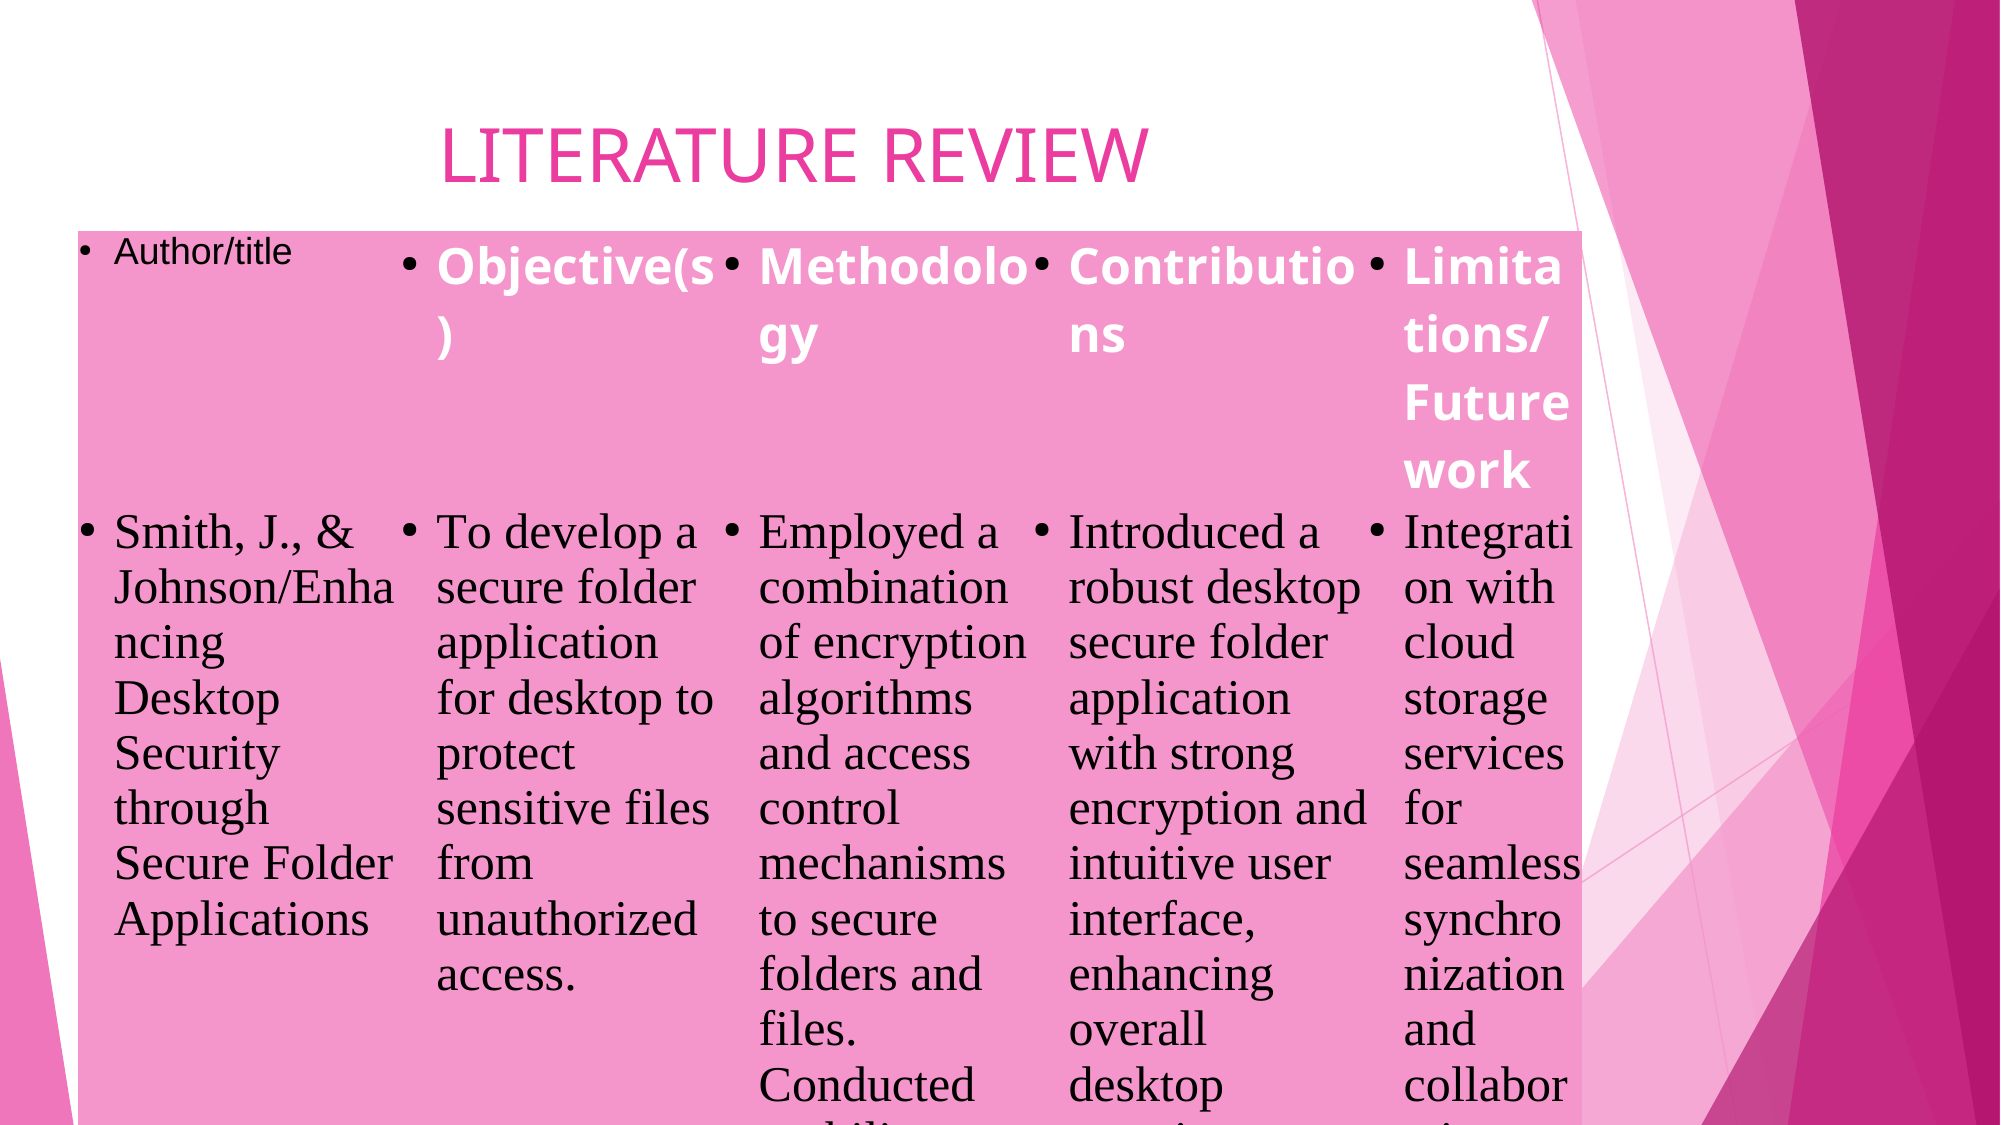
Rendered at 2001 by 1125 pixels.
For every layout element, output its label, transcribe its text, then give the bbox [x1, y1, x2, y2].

table_cell Introduced a robust desktop secure folder application with strong encryption and intuitive user interface, enhancing overall desktop security [1033, 504, 1368, 1125]
table_header Objective(s) [401, 231, 723, 504]
table_header Methodology [723, 231, 1033, 504]
table_cell Smith, J., & Johnson/Enhancing Desktop Security through Secure Folder Applications [78, 504, 401, 1125]
table_cell To develop a secure folder application for desktop to protect sensitive files from unauthorized access. [401, 504, 723, 1125]
table_cell Integration with cloud storage services for seamless synchronization and collaboration. Exploration of additional authentication methods such as biometrics for enhanced security . [1368, 504, 1582, 1125]
table_cell Employed a combination of encryption algorithms and access control mechanisms to secure folders and files. Conducted usability tests to ensure user-friendliness. [723, 504, 1033, 1125]
title LITERATURE REVIEW [111, 99, 1522, 231]
table_header Limitations/Future work [1368, 231, 1582, 504]
table_header Contributions [1033, 231, 1368, 504]
table_header Author/title [78, 231, 401, 504]
